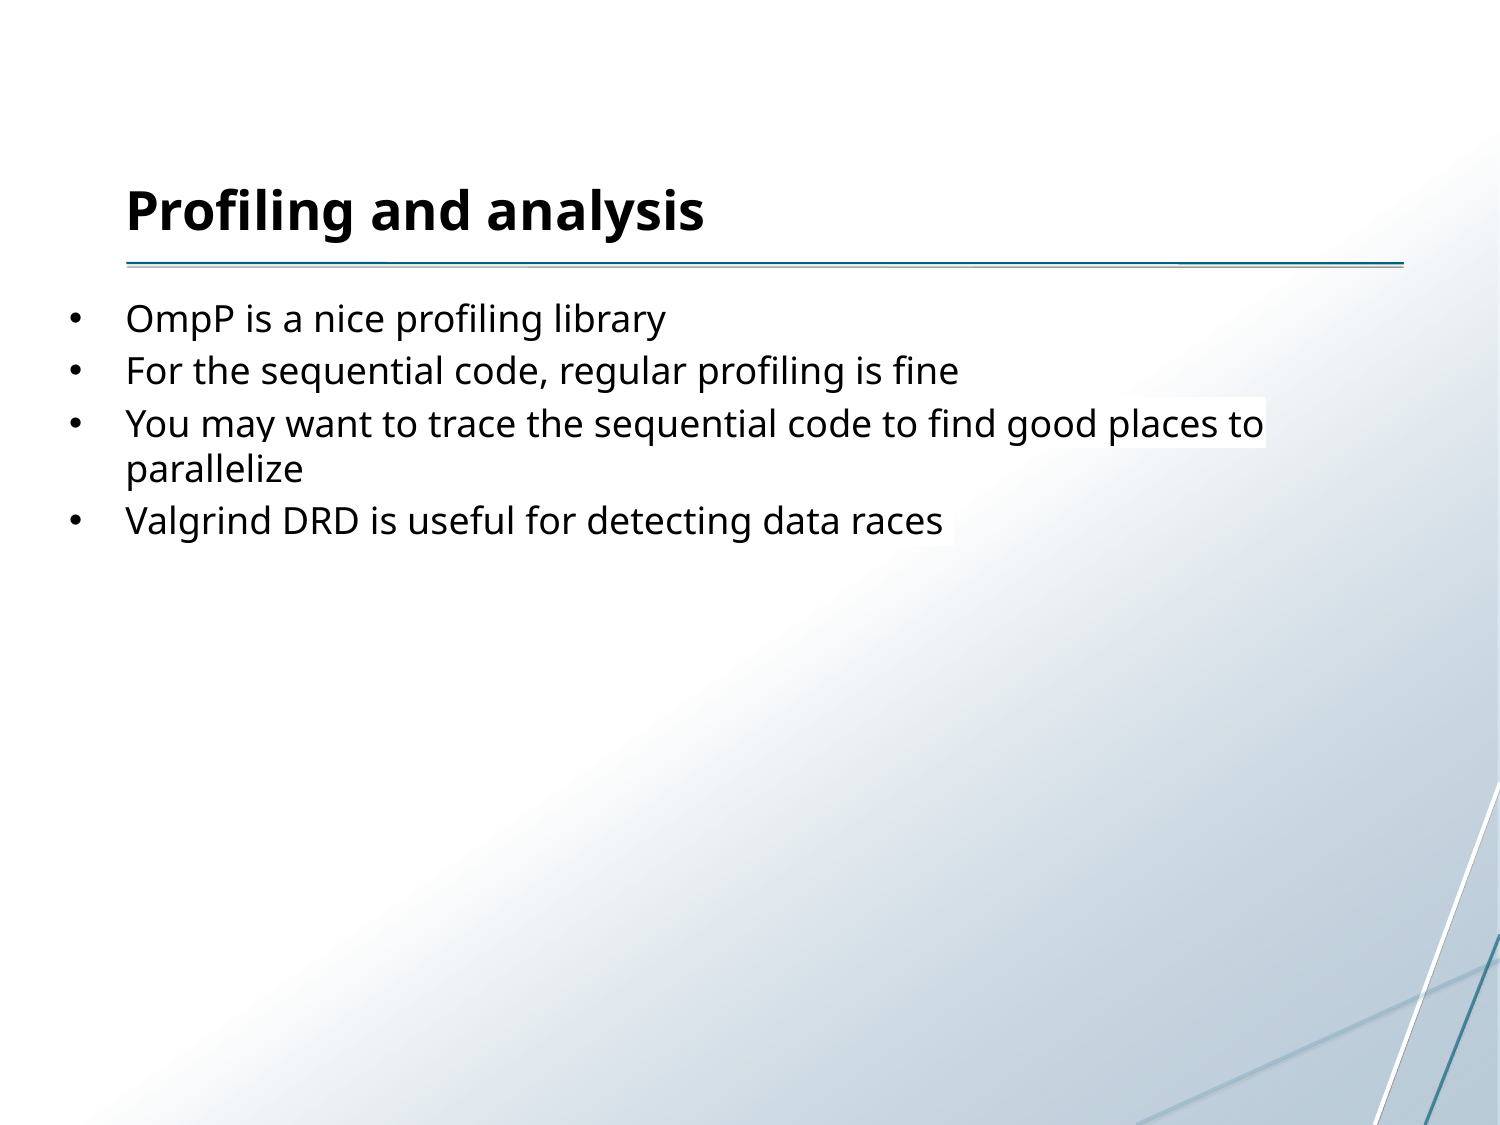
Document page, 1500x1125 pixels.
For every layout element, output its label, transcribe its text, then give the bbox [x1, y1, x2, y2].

title Profiling and analysis [109, 49, 1403, 249]
list OmpP is a nice profiling library For the sequential code, regular profiling is fine You may want to trace the sequential code to find good places to parallelize Valgrind DRD is useful for detecting data races [54, 287, 1404, 1005]
